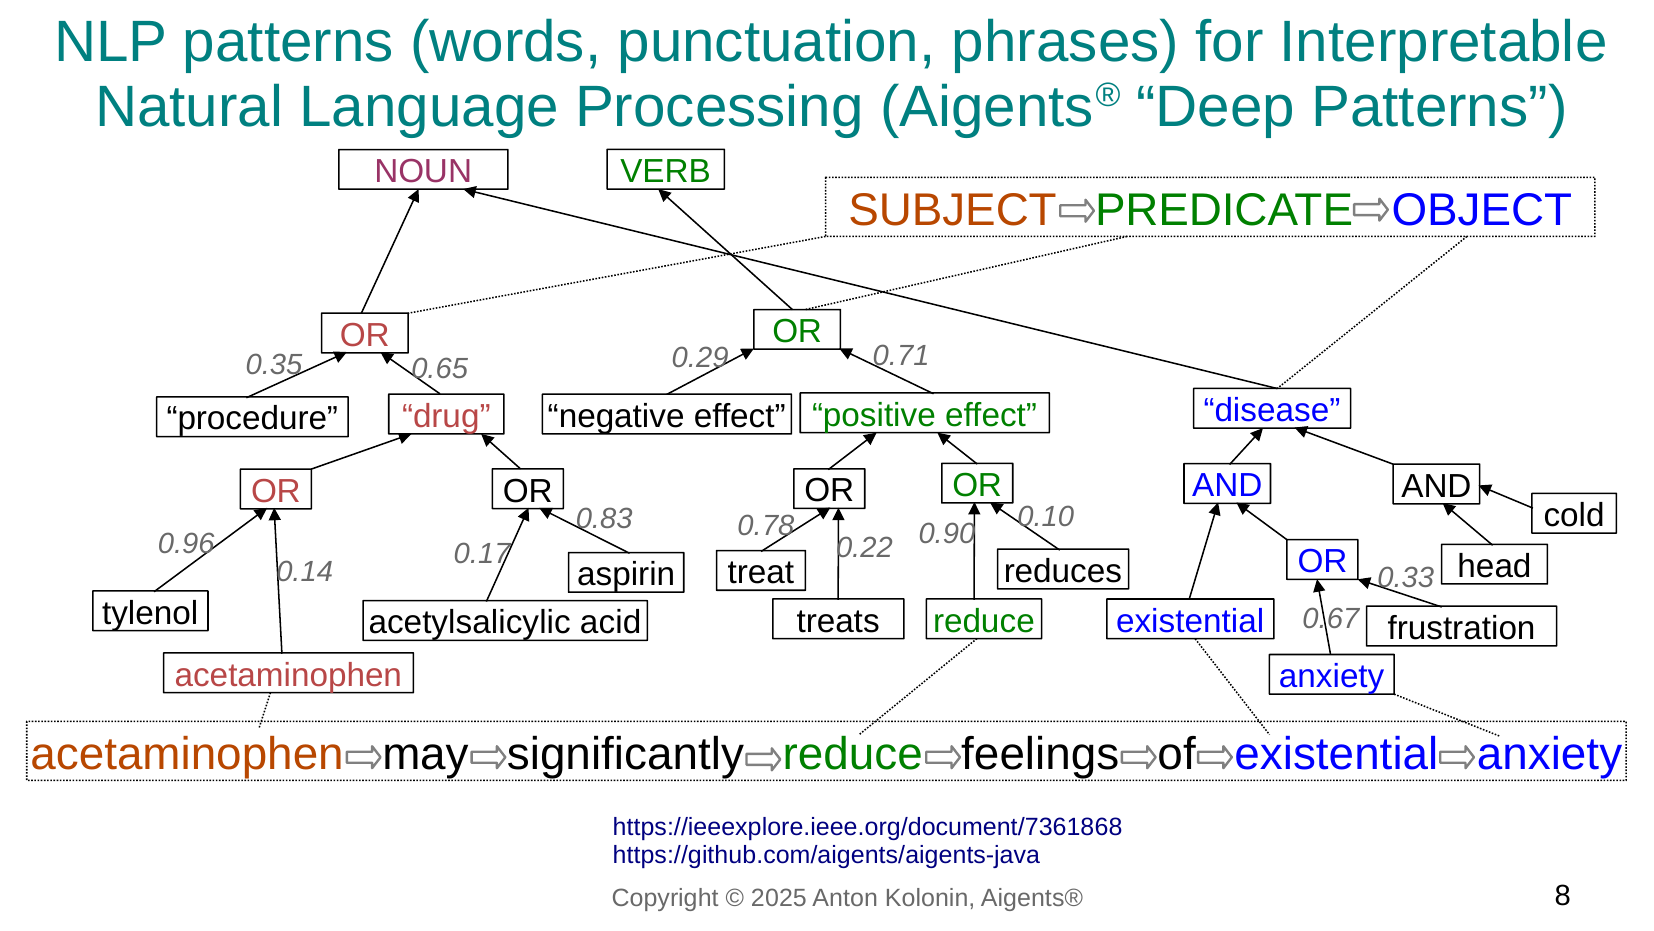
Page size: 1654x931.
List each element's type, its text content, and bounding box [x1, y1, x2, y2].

text_box “disease” [1193, 388, 1351, 429]
text_box AND [1183, 463, 1271, 504]
text_box 0.96 [143, 519, 230, 568]
text_box 0.65 [396, 344, 484, 393]
text_box treat [716, 550, 806, 591]
text_box 0.17 [438, 529, 526, 578]
text_box 0.29 [656, 333, 744, 381]
text_box head [1441, 544, 1548, 584]
text_box NOUN [338, 149, 508, 190]
text_box frustration [1366, 606, 1557, 646]
text_box existential [1106, 598, 1274, 639]
text_box https://ieeexplore.ieee.org/document/7361868 https://github.com/aigents/aigents-java [597, 805, 1139, 881]
text_box NLP patterns (words, punctuation, phrases) for Interpretable Natural Language Processing (Aigents® “Deep Patterns”) [0, 4, 1641, 141]
text_box 0.10 [1002, 492, 1090, 541]
text_box reduce [926, 598, 1042, 639]
text_box “drug” [388, 394, 504, 434]
text_box 0.67 [1287, 594, 1375, 643]
text_box acetaminophen may significantly reduce feelings of existential anxiety [26, 721, 1627, 781]
table_header [1453, 237, 1463, 245]
text_box 0.22 [821, 523, 908, 572]
text_box OR [1286, 539, 1358, 580]
text_box treats [772, 598, 904, 639]
text_box 0.14 [261, 547, 349, 596]
text_box anxiety [1269, 654, 1395, 695]
text_box OR [793, 468, 865, 509]
text_box 0.83 [561, 494, 648, 543]
text_box “drug” [465, 411, 474, 425]
text_box tylenol [92, 590, 208, 631]
text_box VERB [607, 149, 725, 190]
text_box “procedure” [156, 396, 349, 437]
text_box AND [1393, 464, 1480, 504]
text_box OR [753, 309, 841, 350]
text_box OR [492, 468, 564, 509]
text_box reduces [997, 549, 1129, 589]
text_box “negative effect” [542, 394, 792, 434]
text_box 0.71 [857, 331, 945, 379]
text_box 0.90 [903, 509, 991, 558]
text_box acetylsalicylic acid [363, 600, 648, 641]
table_header [1453, 237, 1524, 485]
text_box aspirin [568, 552, 684, 593]
text_box cold [1531, 493, 1617, 534]
text_box SUBJECT PREDICATE OBJECT [825, 177, 1595, 237]
text_box “positive effect” [800, 392, 1050, 433]
text_box 0.35 [230, 340, 318, 389]
table_header [1453, 158, 1524, 177]
text_box 0.33 [1362, 553, 1450, 602]
text_box 0.78 [722, 501, 810, 550]
text_box OR [240, 469, 312, 509]
text_box OR [941, 463, 1013, 503]
text_box acetaminophen [163, 652, 414, 693]
text_box OR [321, 313, 409, 353]
